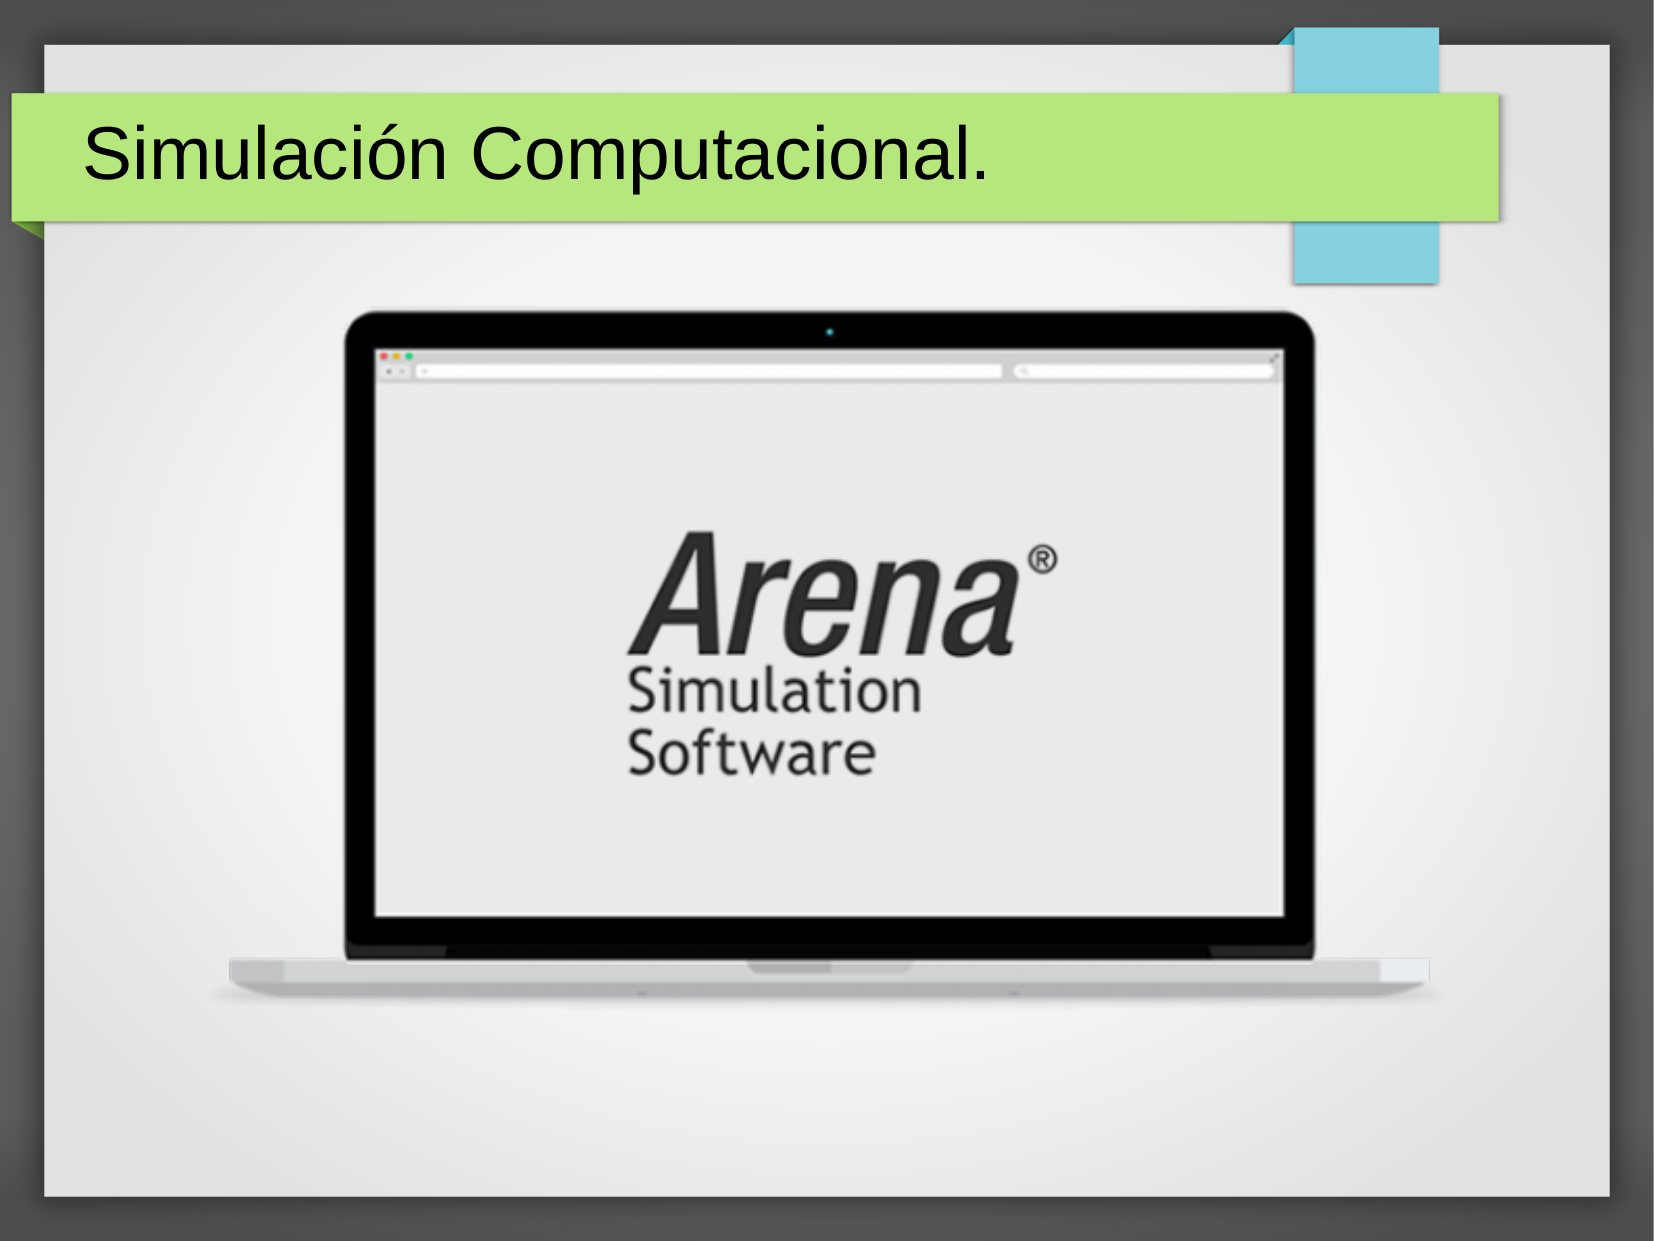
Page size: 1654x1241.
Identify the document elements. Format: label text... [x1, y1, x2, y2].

title Simulación Computacional. [82, 94, 1264, 213]
picture [0, 0, 1654, 1241]
